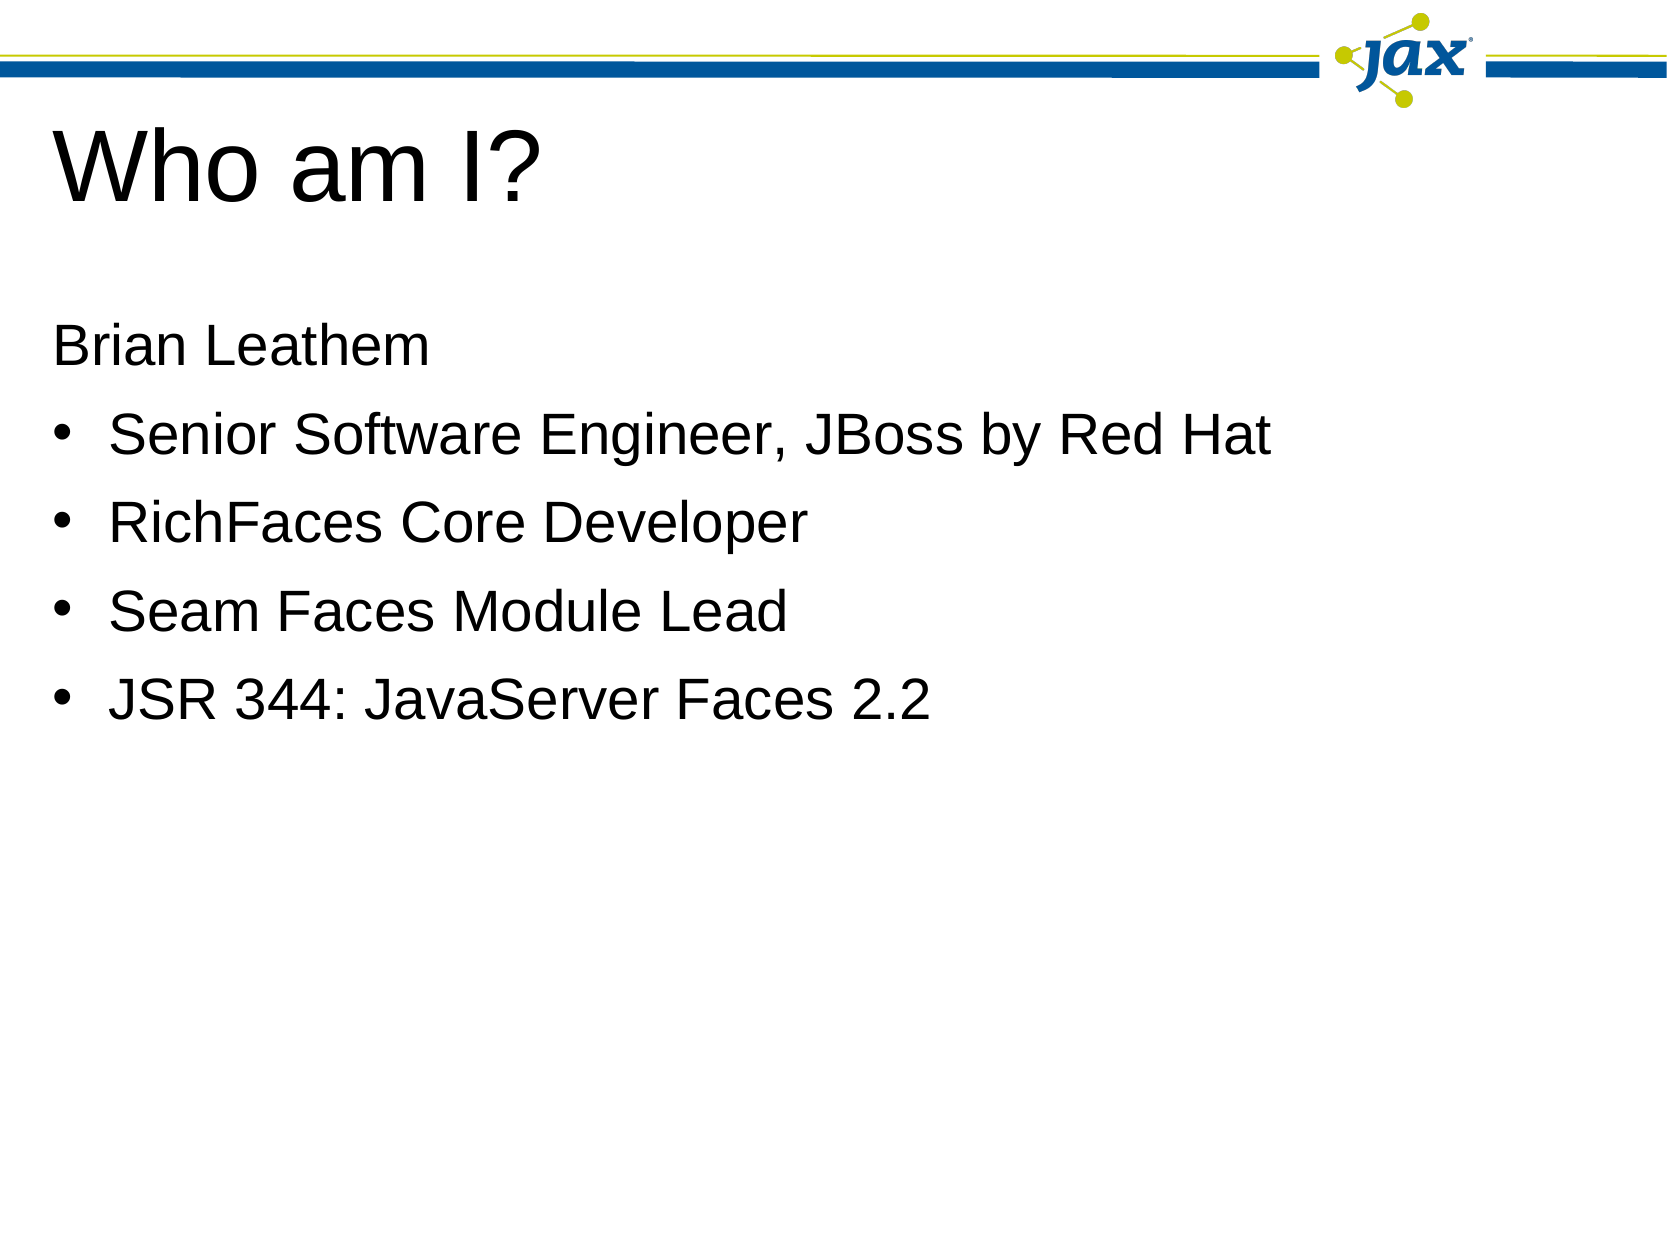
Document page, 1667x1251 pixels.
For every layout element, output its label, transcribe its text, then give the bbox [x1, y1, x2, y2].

title Who am I? [37, 91, 1651, 230]
picture [1335, 13, 1473, 91]
list Brian Leathem Senior Software Engineer, JBoss by Red Hat RichFaces Core Developer Seam Faces Module Lead JSR 344: JavaServer Faces 2.2 [37, 300, 1613, 1126]
